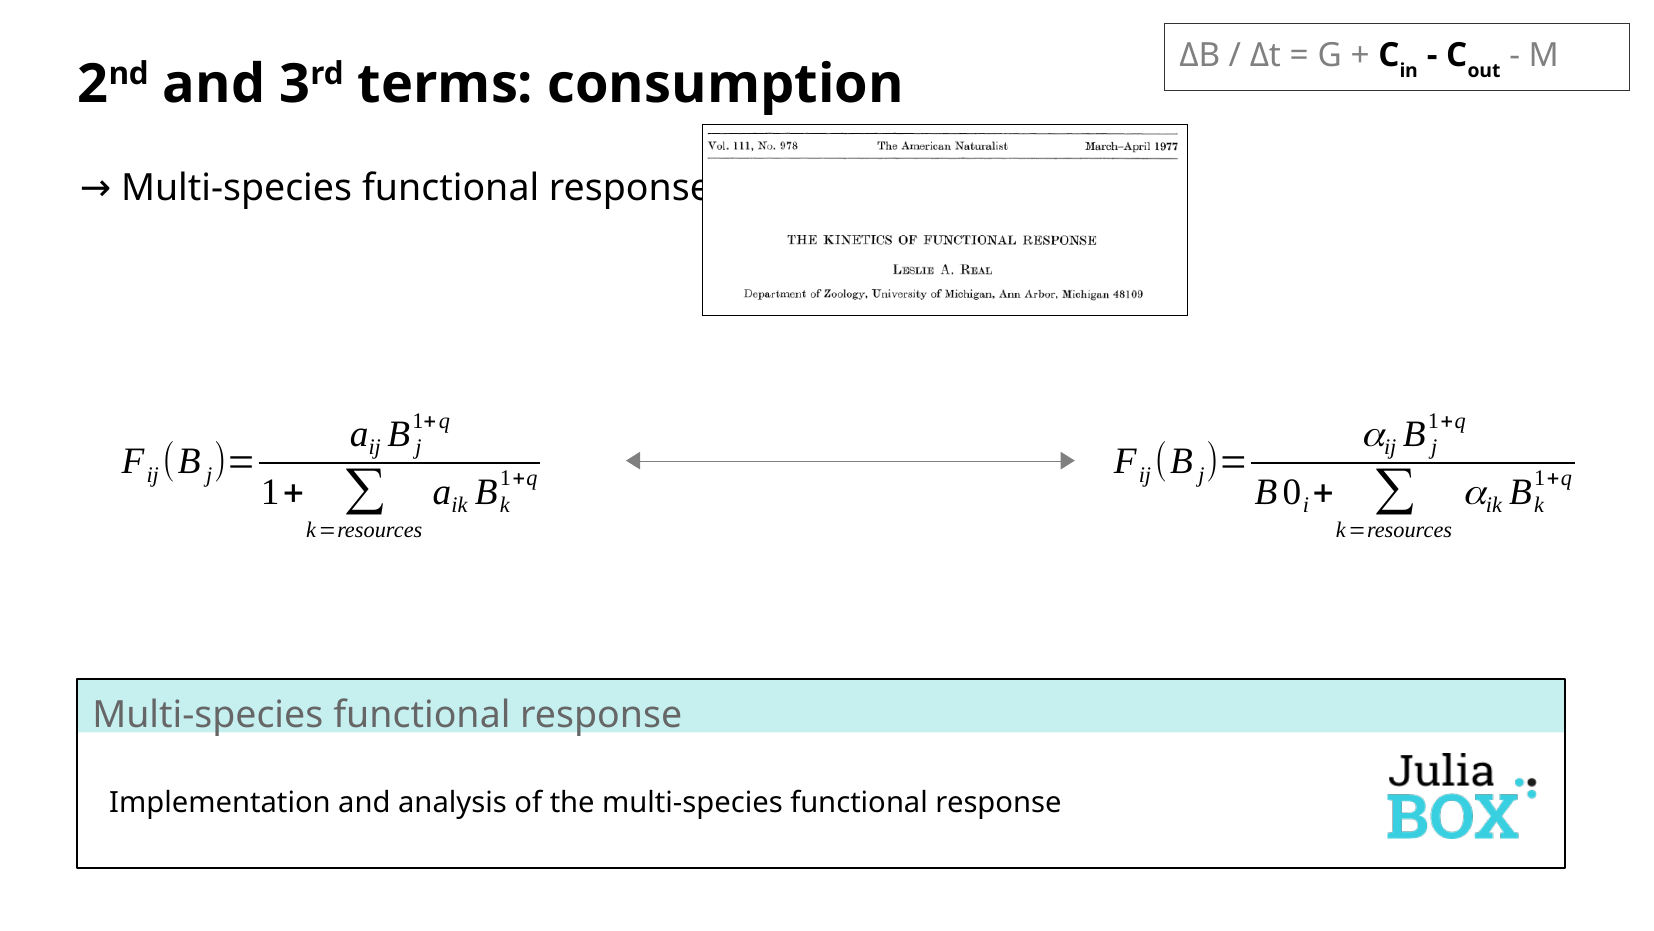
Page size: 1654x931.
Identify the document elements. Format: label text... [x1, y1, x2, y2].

text_box Multi-species functional response [76, 679, 1565, 869]
picture [702, 123, 1188, 316]
text_box Implementation and analysis of the multi-species functional response [94, 773, 1347, 869]
picture [1387, 753, 1537, 839]
text_box → Multi-species functional response [64, 153, 1630, 356]
chart [113, 407, 549, 543]
text_box ΔB / Δt = G + Cin - Cout - M [1164, 23, 1630, 87]
chart [1106, 407, 1583, 543]
text_box 2nd and 3rd terms: consumption [62, 36, 961, 123]
